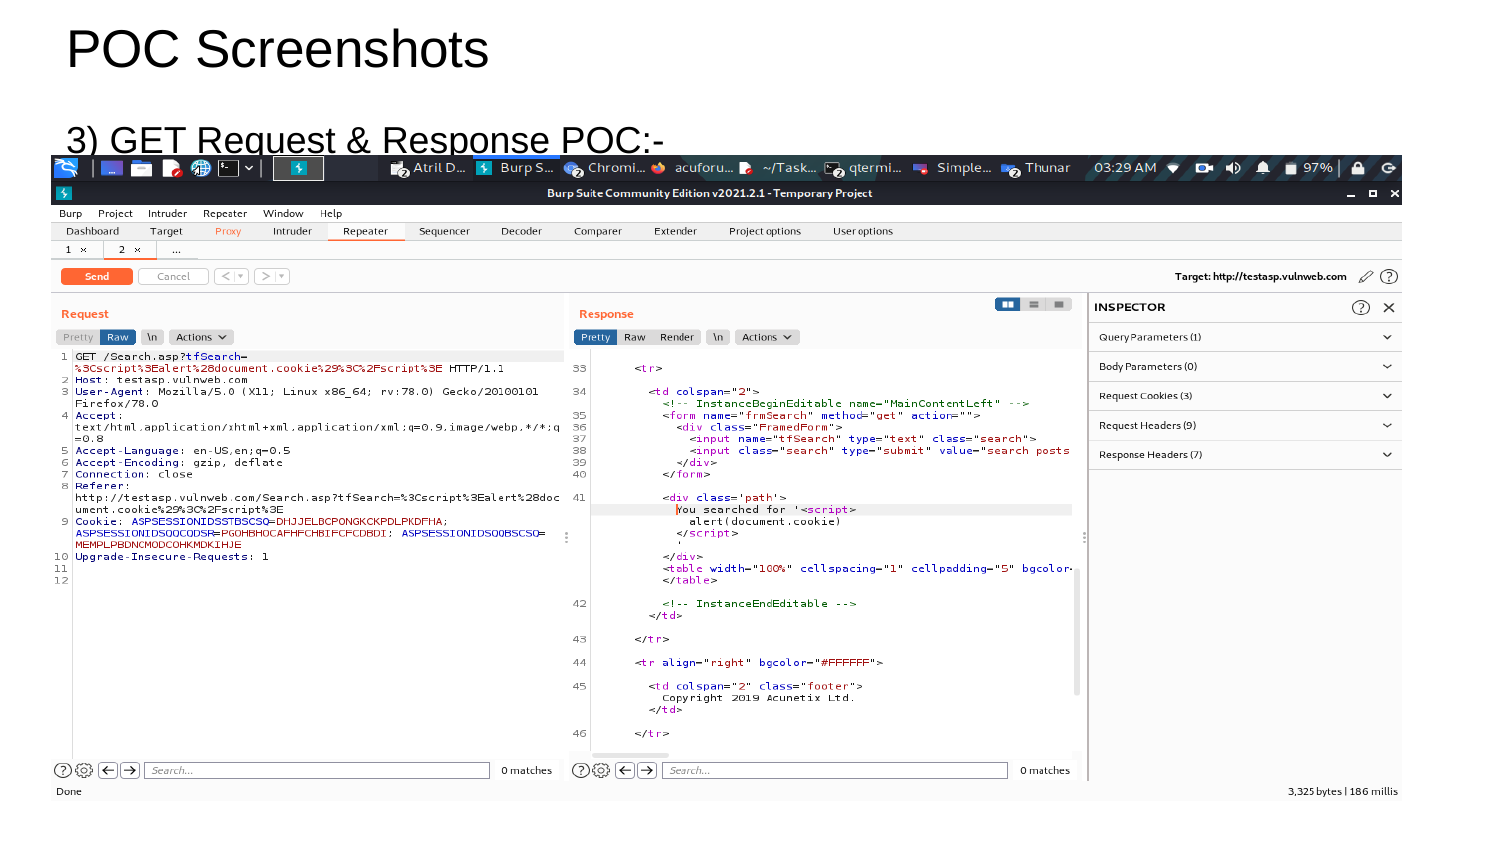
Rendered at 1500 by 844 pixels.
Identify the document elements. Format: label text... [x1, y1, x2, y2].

title POC Screenshots [51, 0, 1449, 93]
picture [51, 155, 1402, 801]
list 3) GET Request & Response POC:- [51, 93, 1449, 655]
